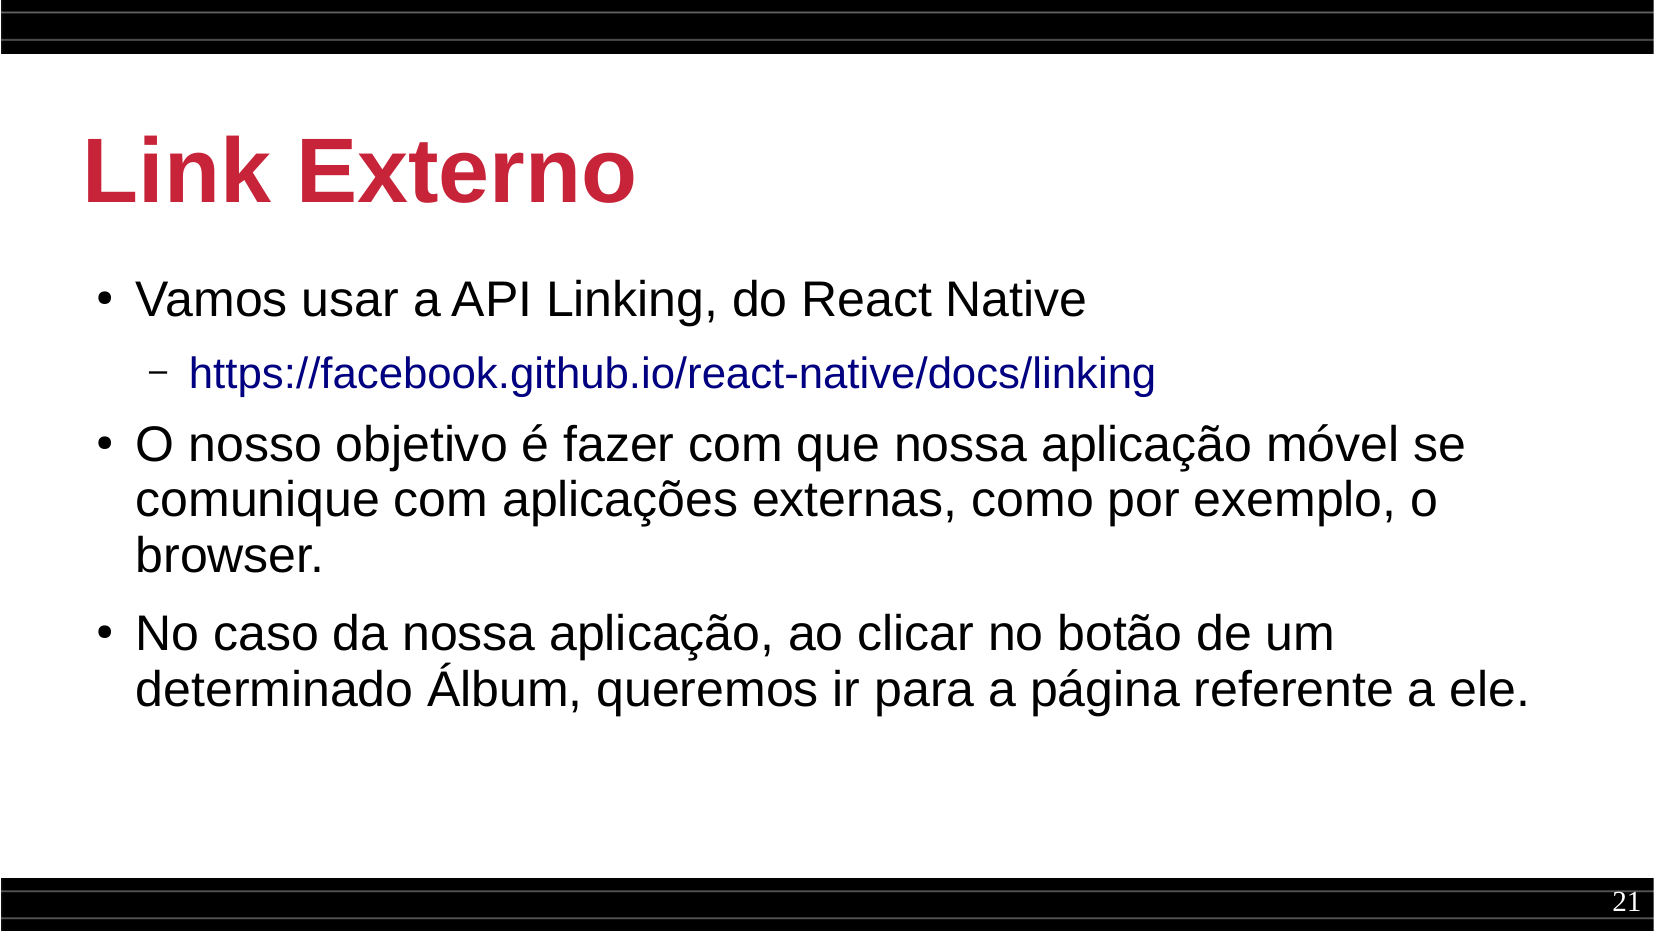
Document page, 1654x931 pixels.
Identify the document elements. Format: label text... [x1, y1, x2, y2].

list Vamos usar a API Linking, do React Native https://facebook.github.io/react-native/docs/linking O nosso objetivo é fazer com que nossa aplicação móvel se comunique com aplicações externas, como por exemplo, o browser. No caso da nossa aplicação, ao clicar no botão de um determinado Álbum, queremos ir para a página referente a ele. [82, 271, 1571, 758]
picture [1, 878, 1654, 931]
picture [1, 0, 1654, 54]
title Link Externo [82, 92, 1571, 249]
